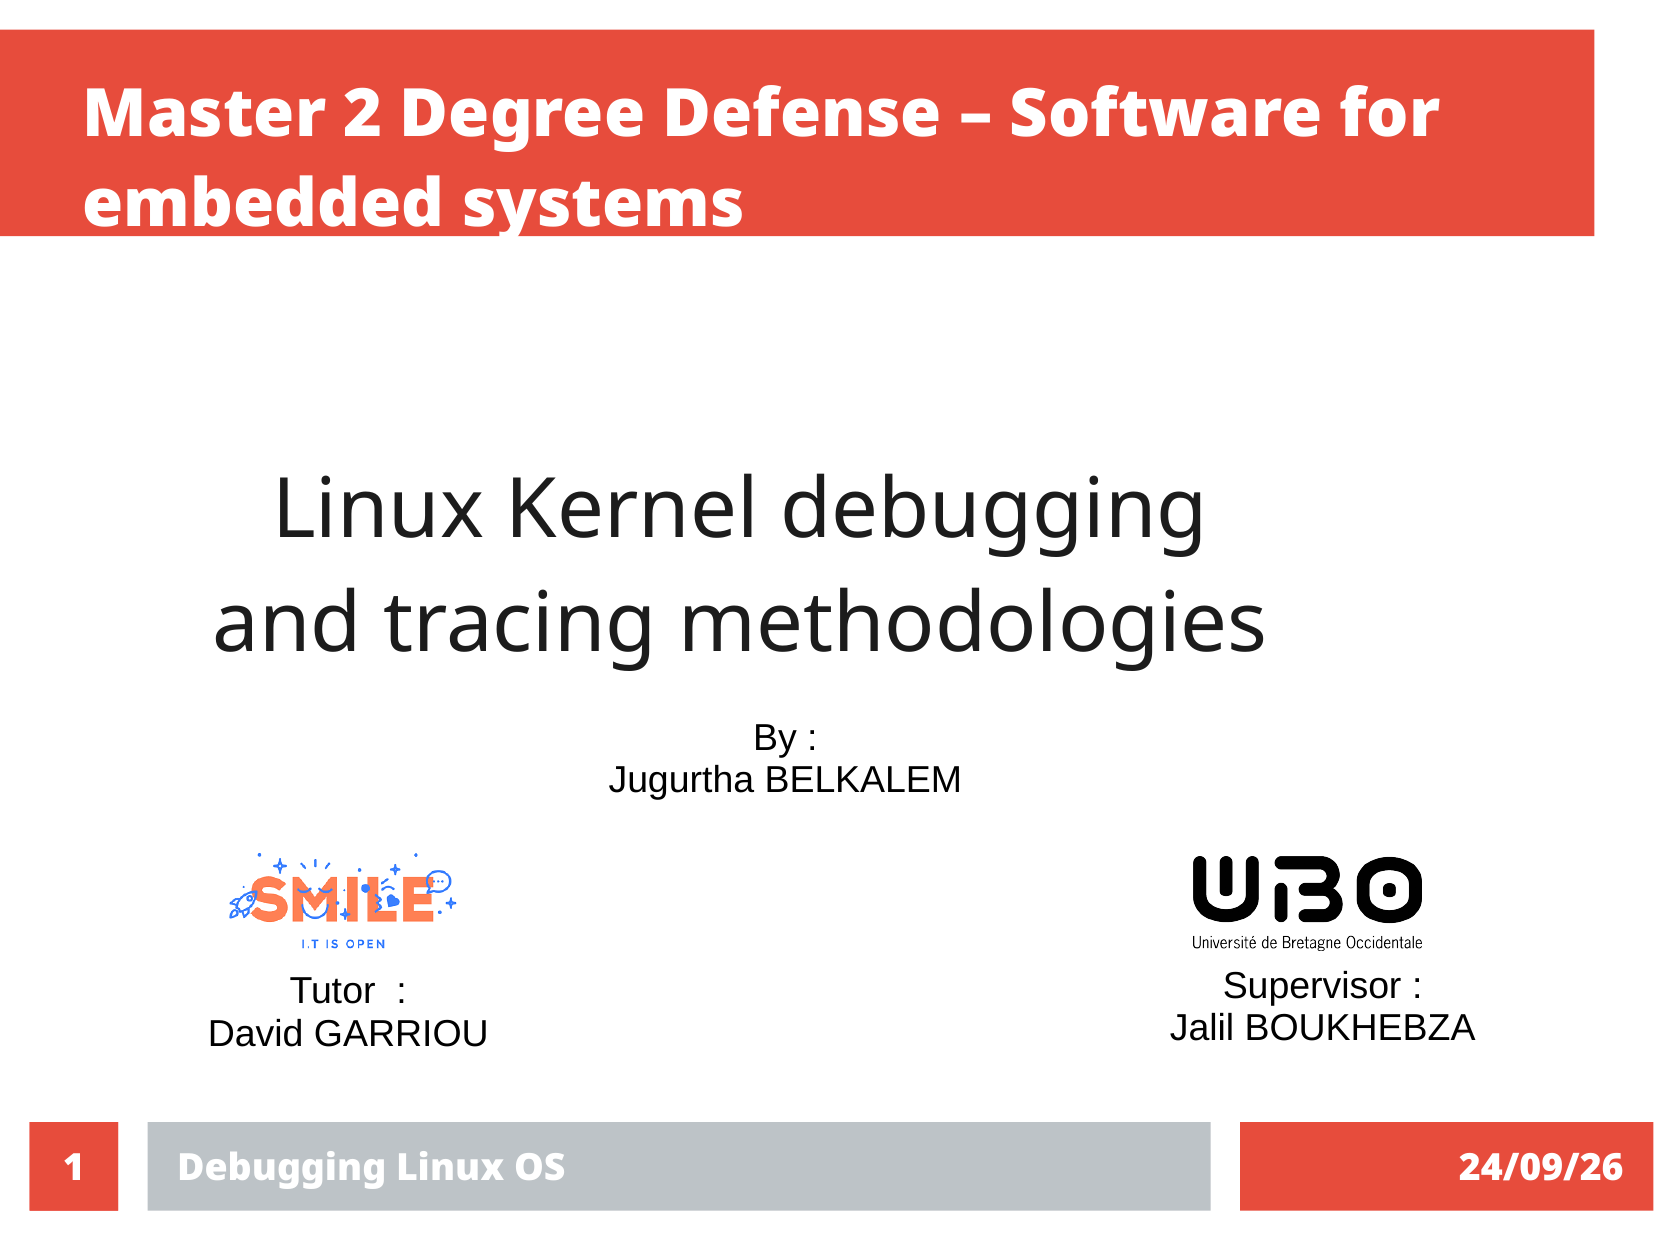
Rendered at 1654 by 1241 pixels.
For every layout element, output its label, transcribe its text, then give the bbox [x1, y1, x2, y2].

picture [224, 850, 460, 954]
text_box By : Jugurtha BELKALEM [307, 708, 1264, 808]
text_box Tutor : David GARRIOU [88, 962, 609, 1062]
picture [1193, 856, 1422, 951]
text_box Supervisor : Jalil BOUKHEBZA [1062, 956, 1583, 1056]
subtitle Linux Kernel debugging and tracing methodologies [212, 448, 1459, 643]
title Master 2 Degree Defense – Software for embedded systems [82, 64, 1571, 148]
